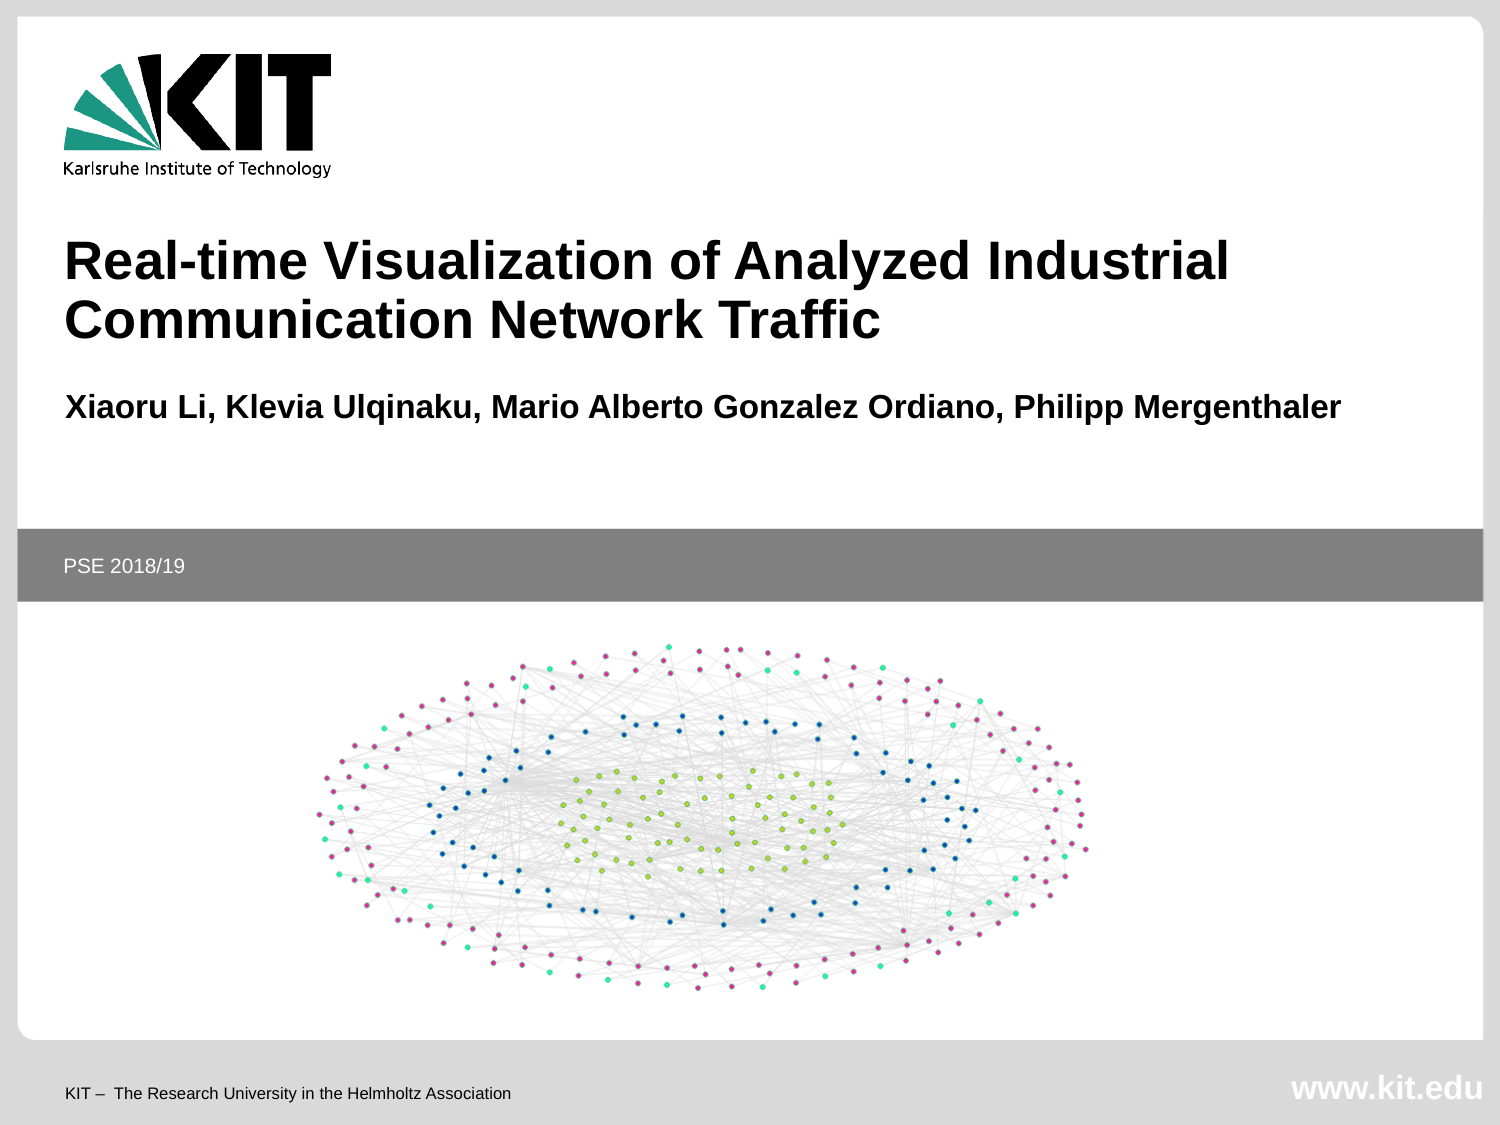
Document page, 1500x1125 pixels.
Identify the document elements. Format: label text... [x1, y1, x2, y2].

text_box Real-time Visualization of Analyzed Industrial Communication Network Traffic [64, 231, 1442, 350]
picture [0, 0, 1500, 1125]
text_box Xiaoru Li, Klevia Ulqinaku, Mario Alberto Gonzalez Ordiano, Philipp Mergenthaler [65, 385, 1439, 488]
